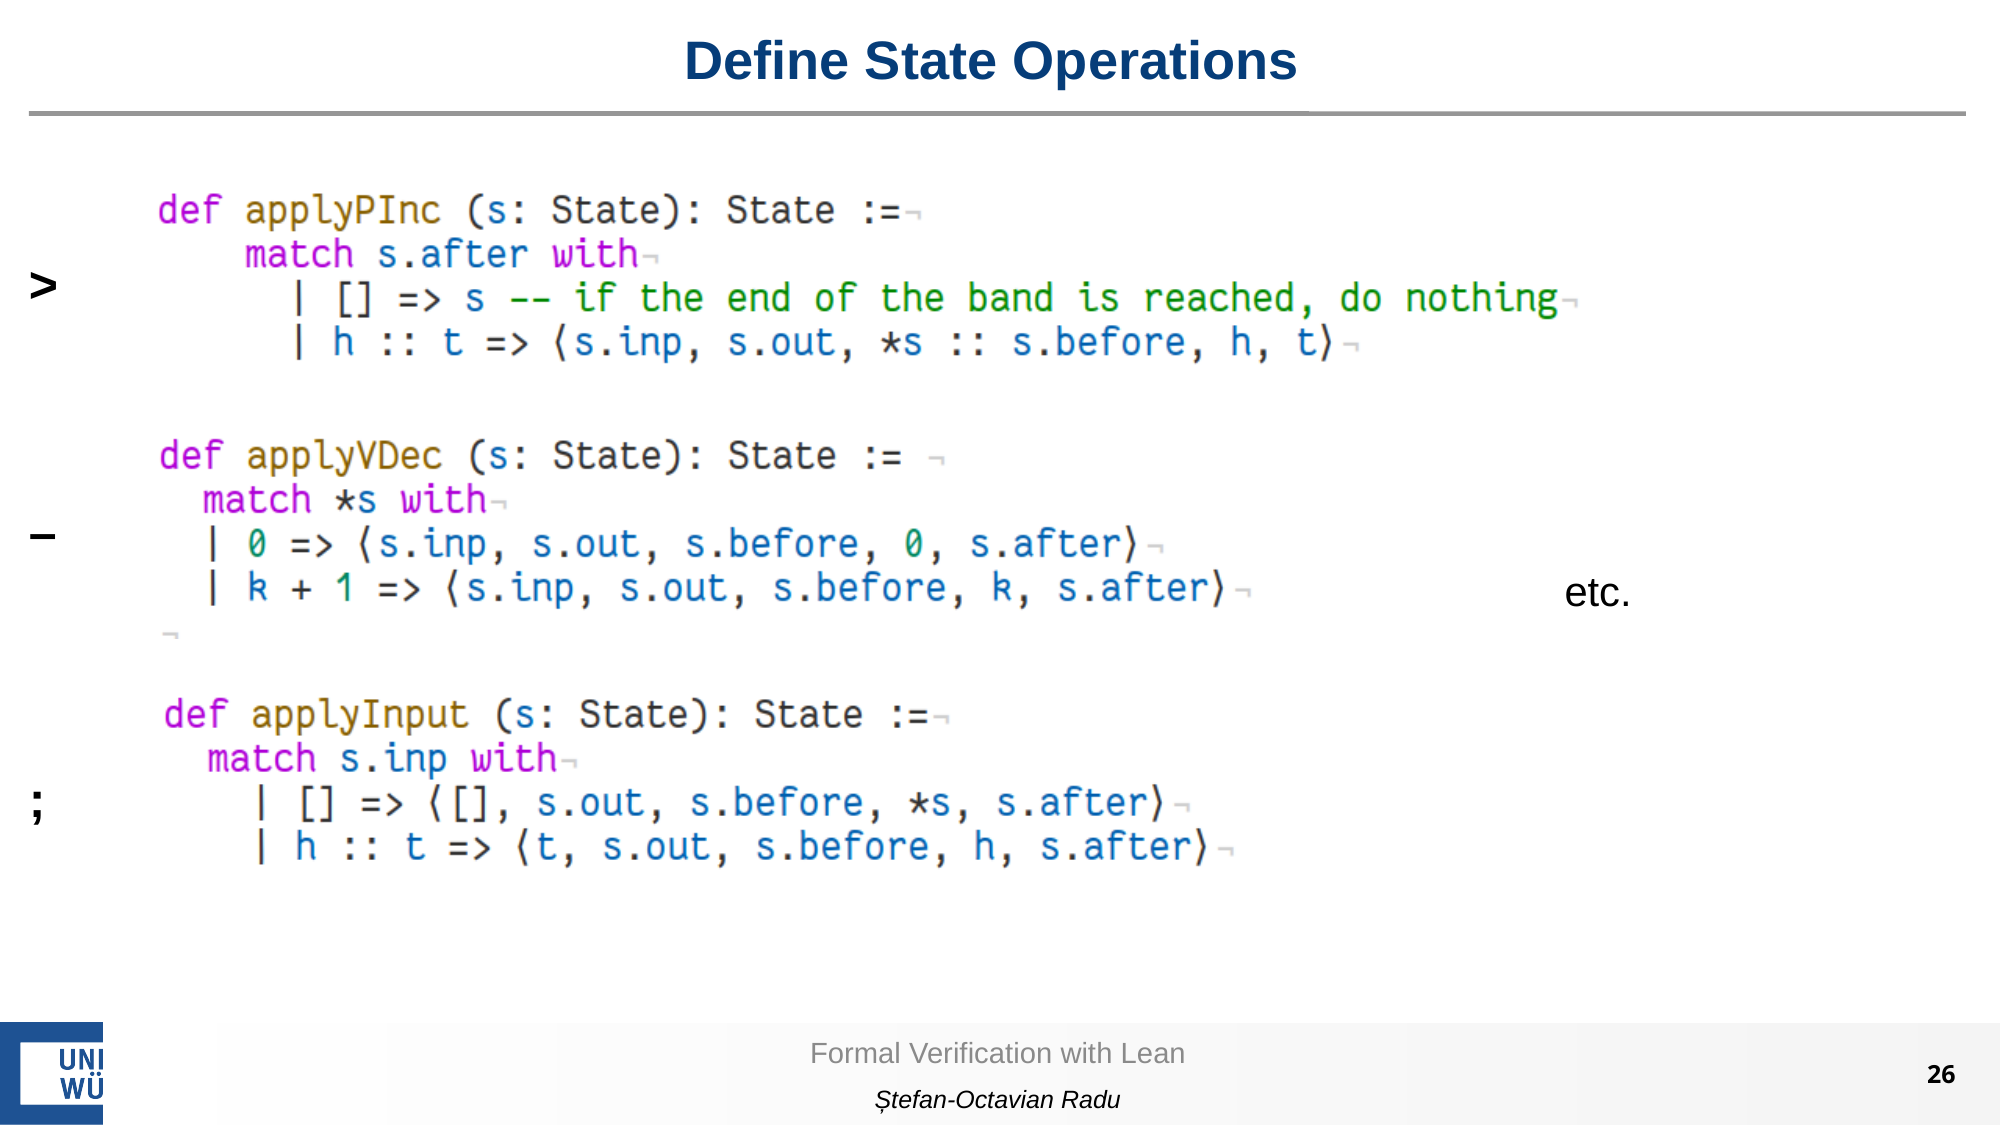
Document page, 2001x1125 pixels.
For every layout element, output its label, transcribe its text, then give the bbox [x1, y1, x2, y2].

picture [152, 684, 1248, 882]
text_box ; [14, 752, 128, 843]
title Define State Operations [118, 4, 1867, 111]
picture [152, 186, 1589, 379]
text_box etc. [1549, 550, 1713, 656]
picture [0, 1022, 103, 1125]
picture [152, 422, 1309, 639]
text_box > [14, 236, 128, 328]
text_box – [14, 485, 128, 576]
